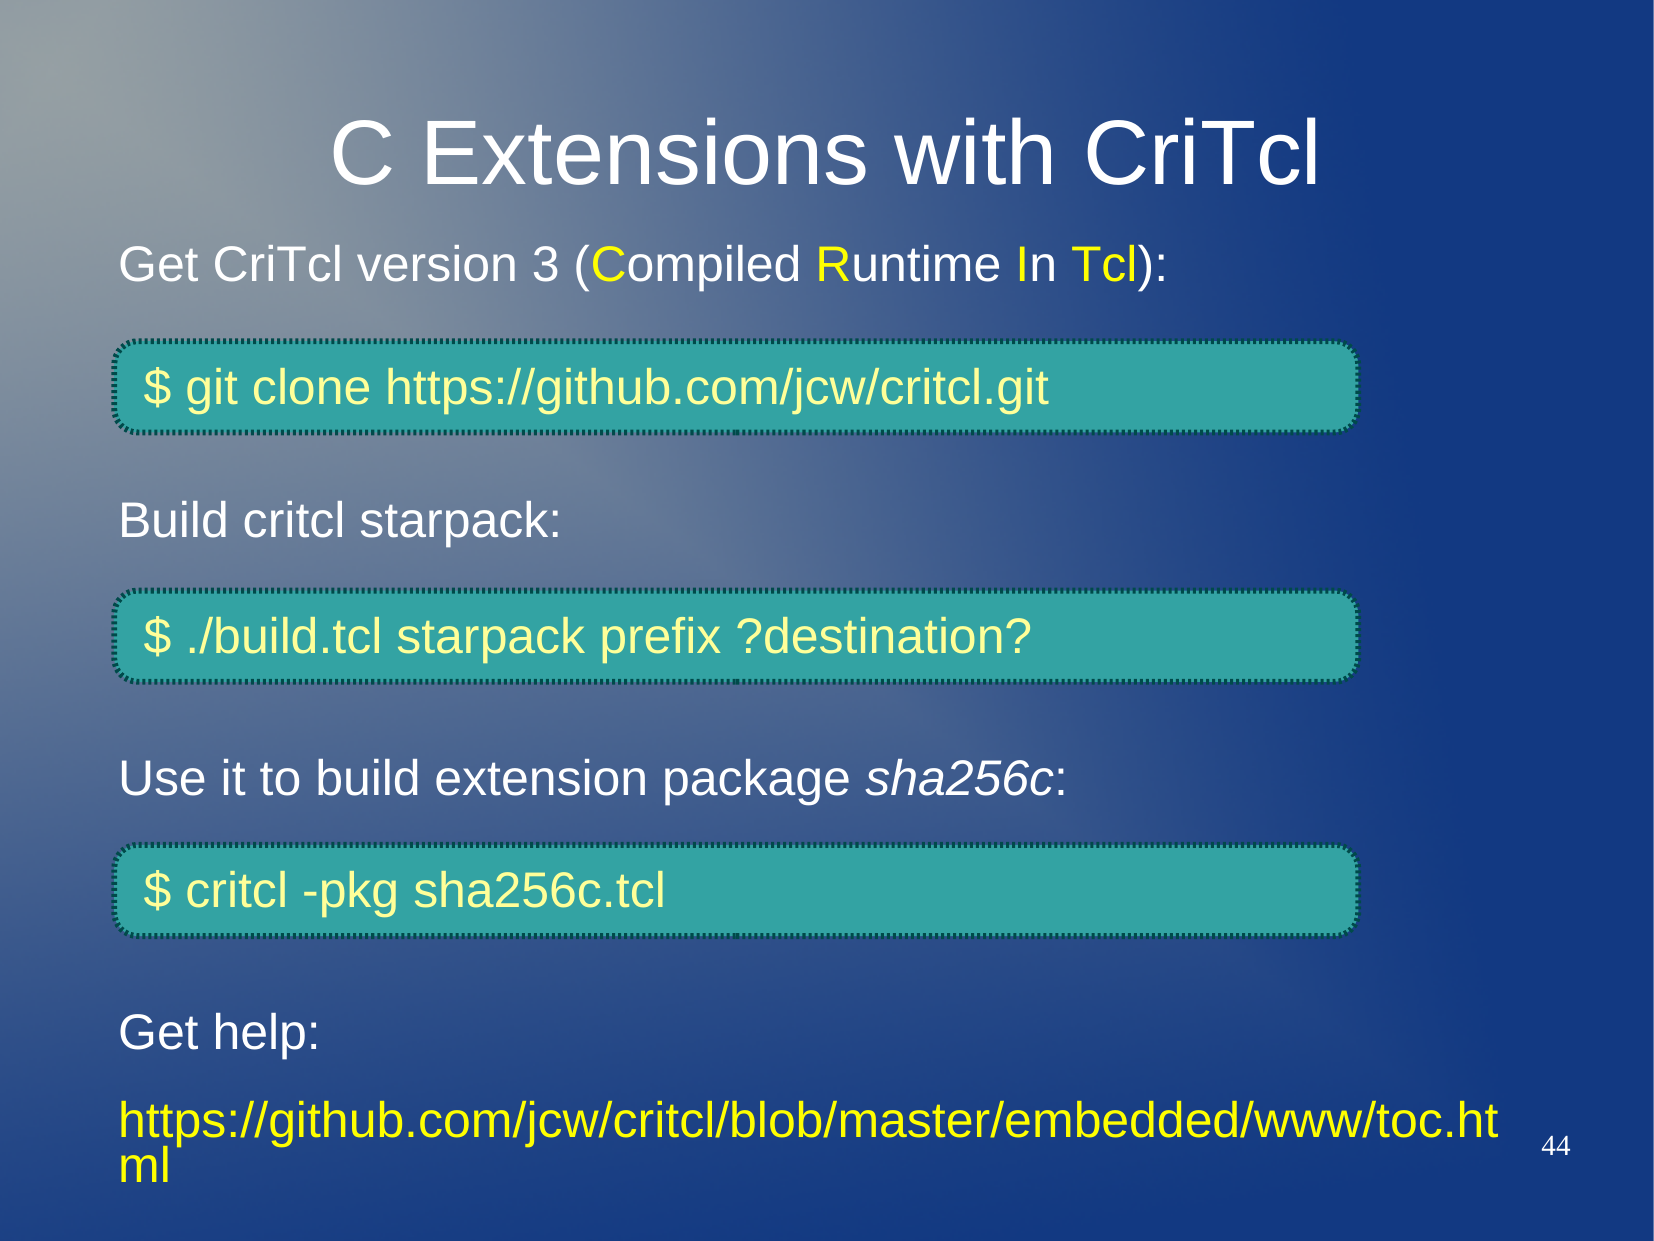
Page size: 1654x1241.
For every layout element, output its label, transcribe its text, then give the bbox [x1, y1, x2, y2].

text_box https://github.com/jcw/critcl/blob/master/embedded/www/toc.html [118, 1092, 1536, 1149]
text_box $ critcl -pkg sha256c.tcl [114, 844, 1359, 937]
text_box $ git clone https://github.com/jcw/critcl.git [114, 341, 1359, 433]
text_box Build critcl starpack: [118, 492, 1536, 549]
text_box Use it to build extension package sha256c: [118, 750, 1536, 810]
text_box $ ./build.tcl starpack prefix ?destination? [114, 590, 1359, 682]
text_box Get CriTcl version 3 (Compiled Runtime In Tcl): [118, 236, 1536, 296]
picture [0, 0, 1654, 1241]
title C Extensions with CriTcl [82, 49, 1571, 257]
text_box Get help: [118, 1003, 1536, 1063]
